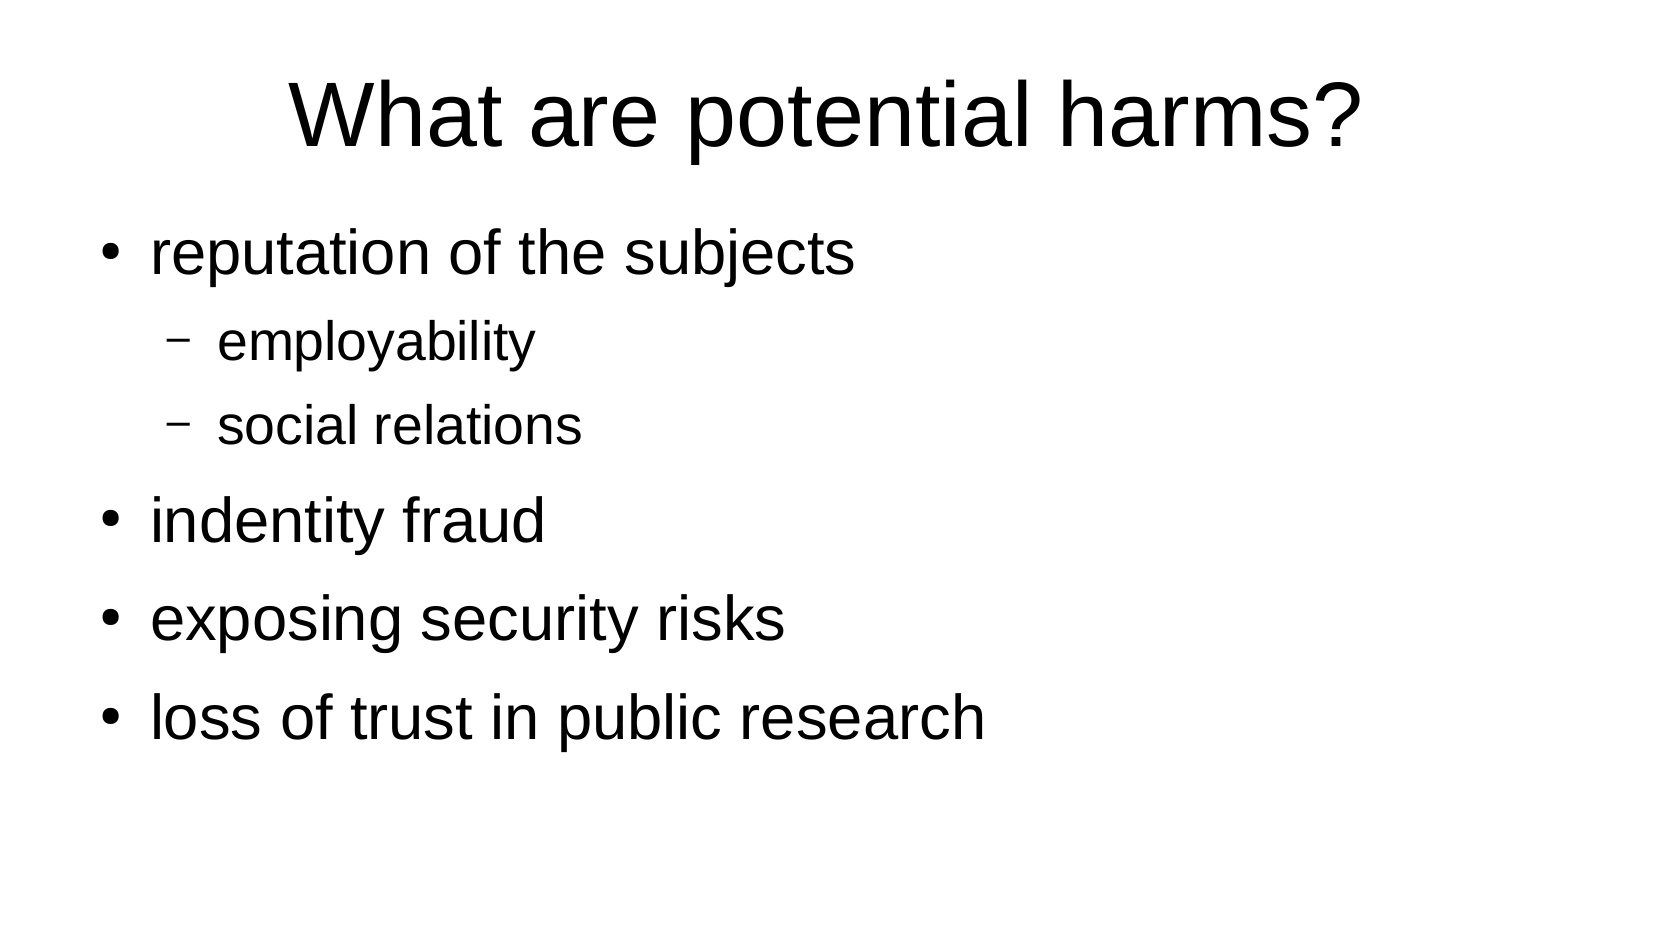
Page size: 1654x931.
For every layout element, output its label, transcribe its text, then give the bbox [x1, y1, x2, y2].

list reputation of the subjects employability social relations indentity fraud exposing security risks loss of trust in public research [82, 217, 1571, 758]
title What are potential harms? [82, 37, 1571, 193]
